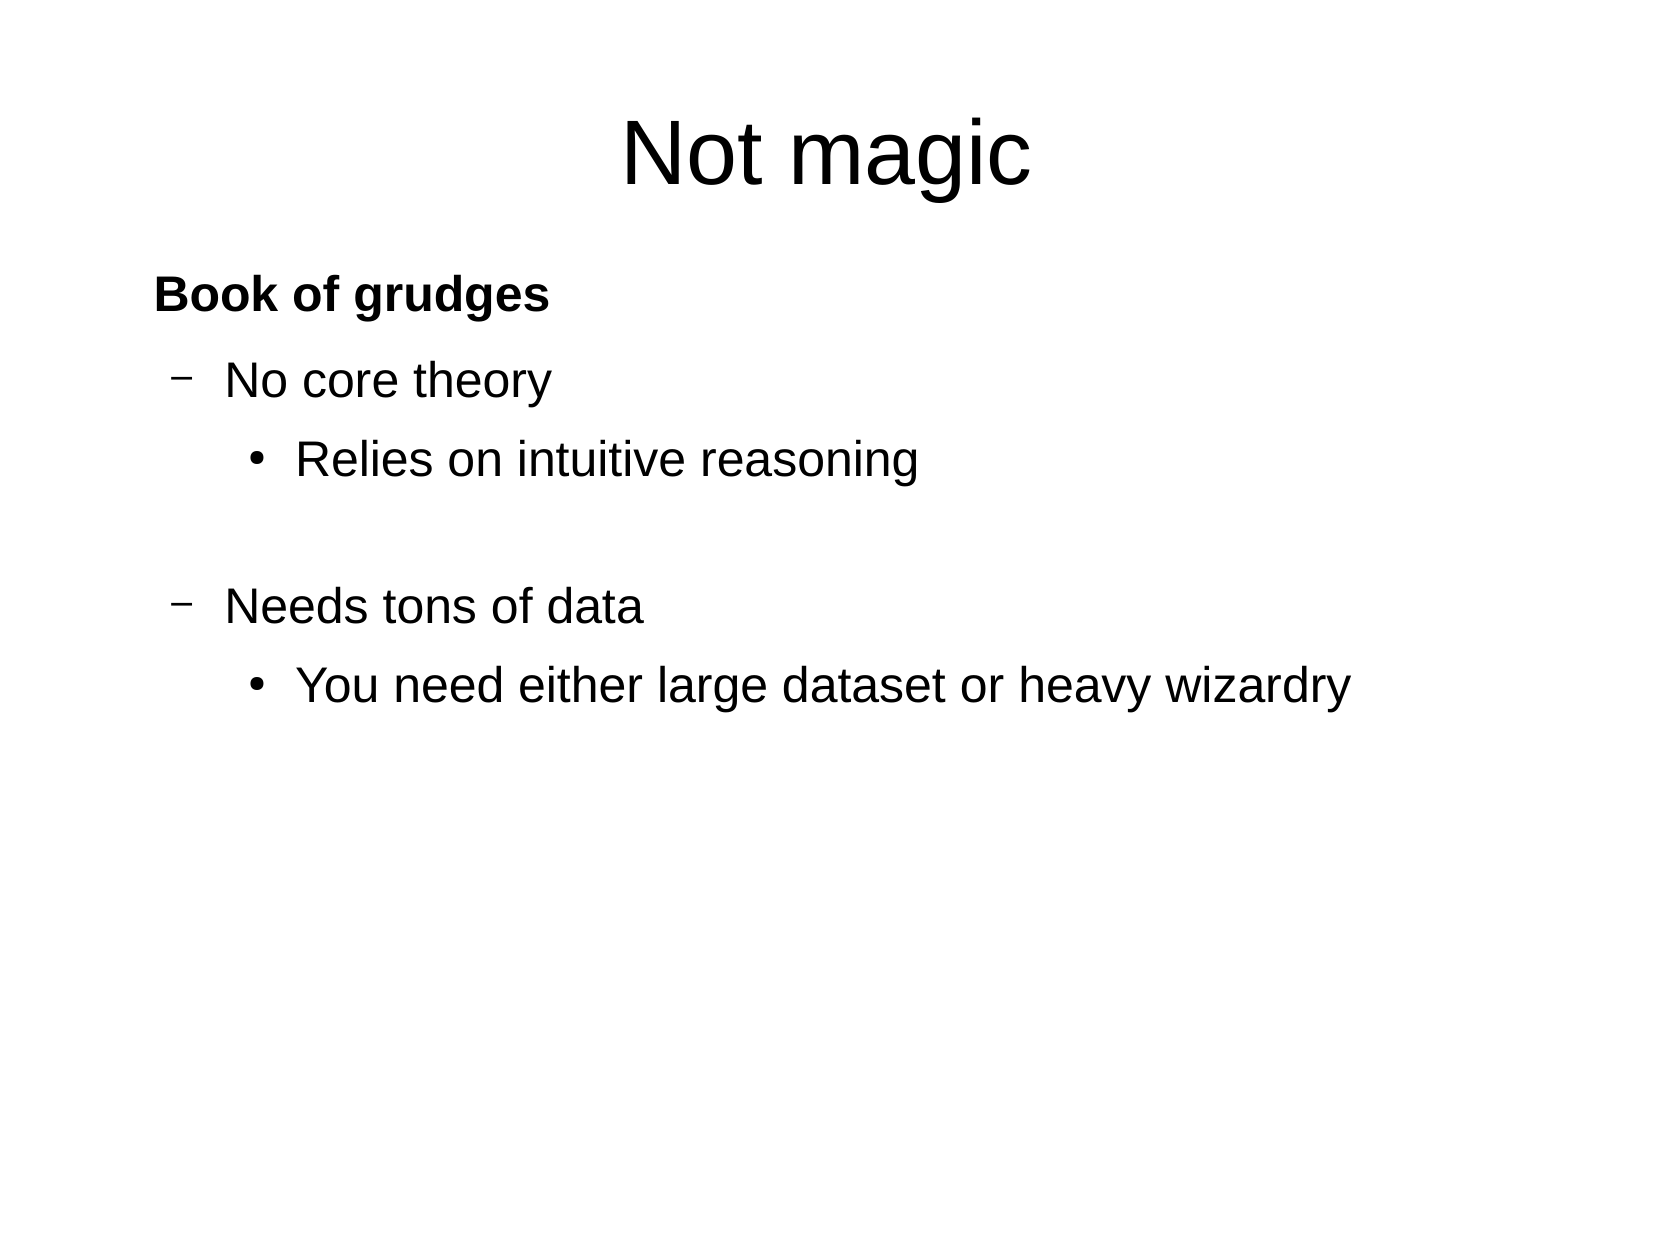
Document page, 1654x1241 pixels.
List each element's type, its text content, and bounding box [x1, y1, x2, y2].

title Not magic [82, 49, 1571, 257]
list Book of grudges No core theory Relies on intuitive reasoning Needs tons of data You need either large dataset or heavy wizardry [82, 266, 1571, 1207]
